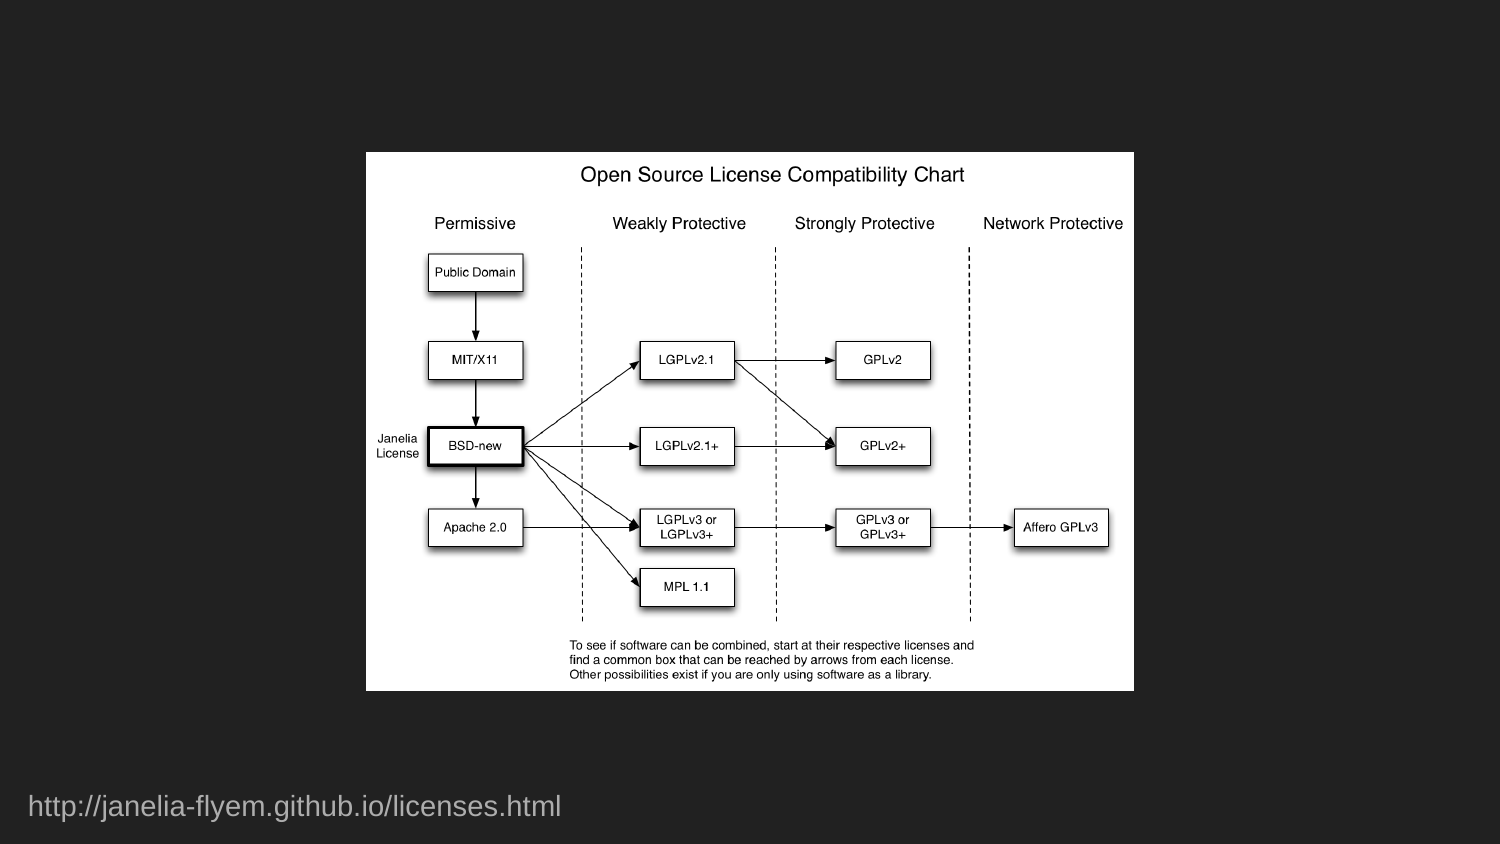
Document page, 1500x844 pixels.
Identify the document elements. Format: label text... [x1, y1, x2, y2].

picture [366, 152, 1134, 691]
text_box http://janelia-flyem.github.io/licenses.html [12, 772, 1310, 838]
